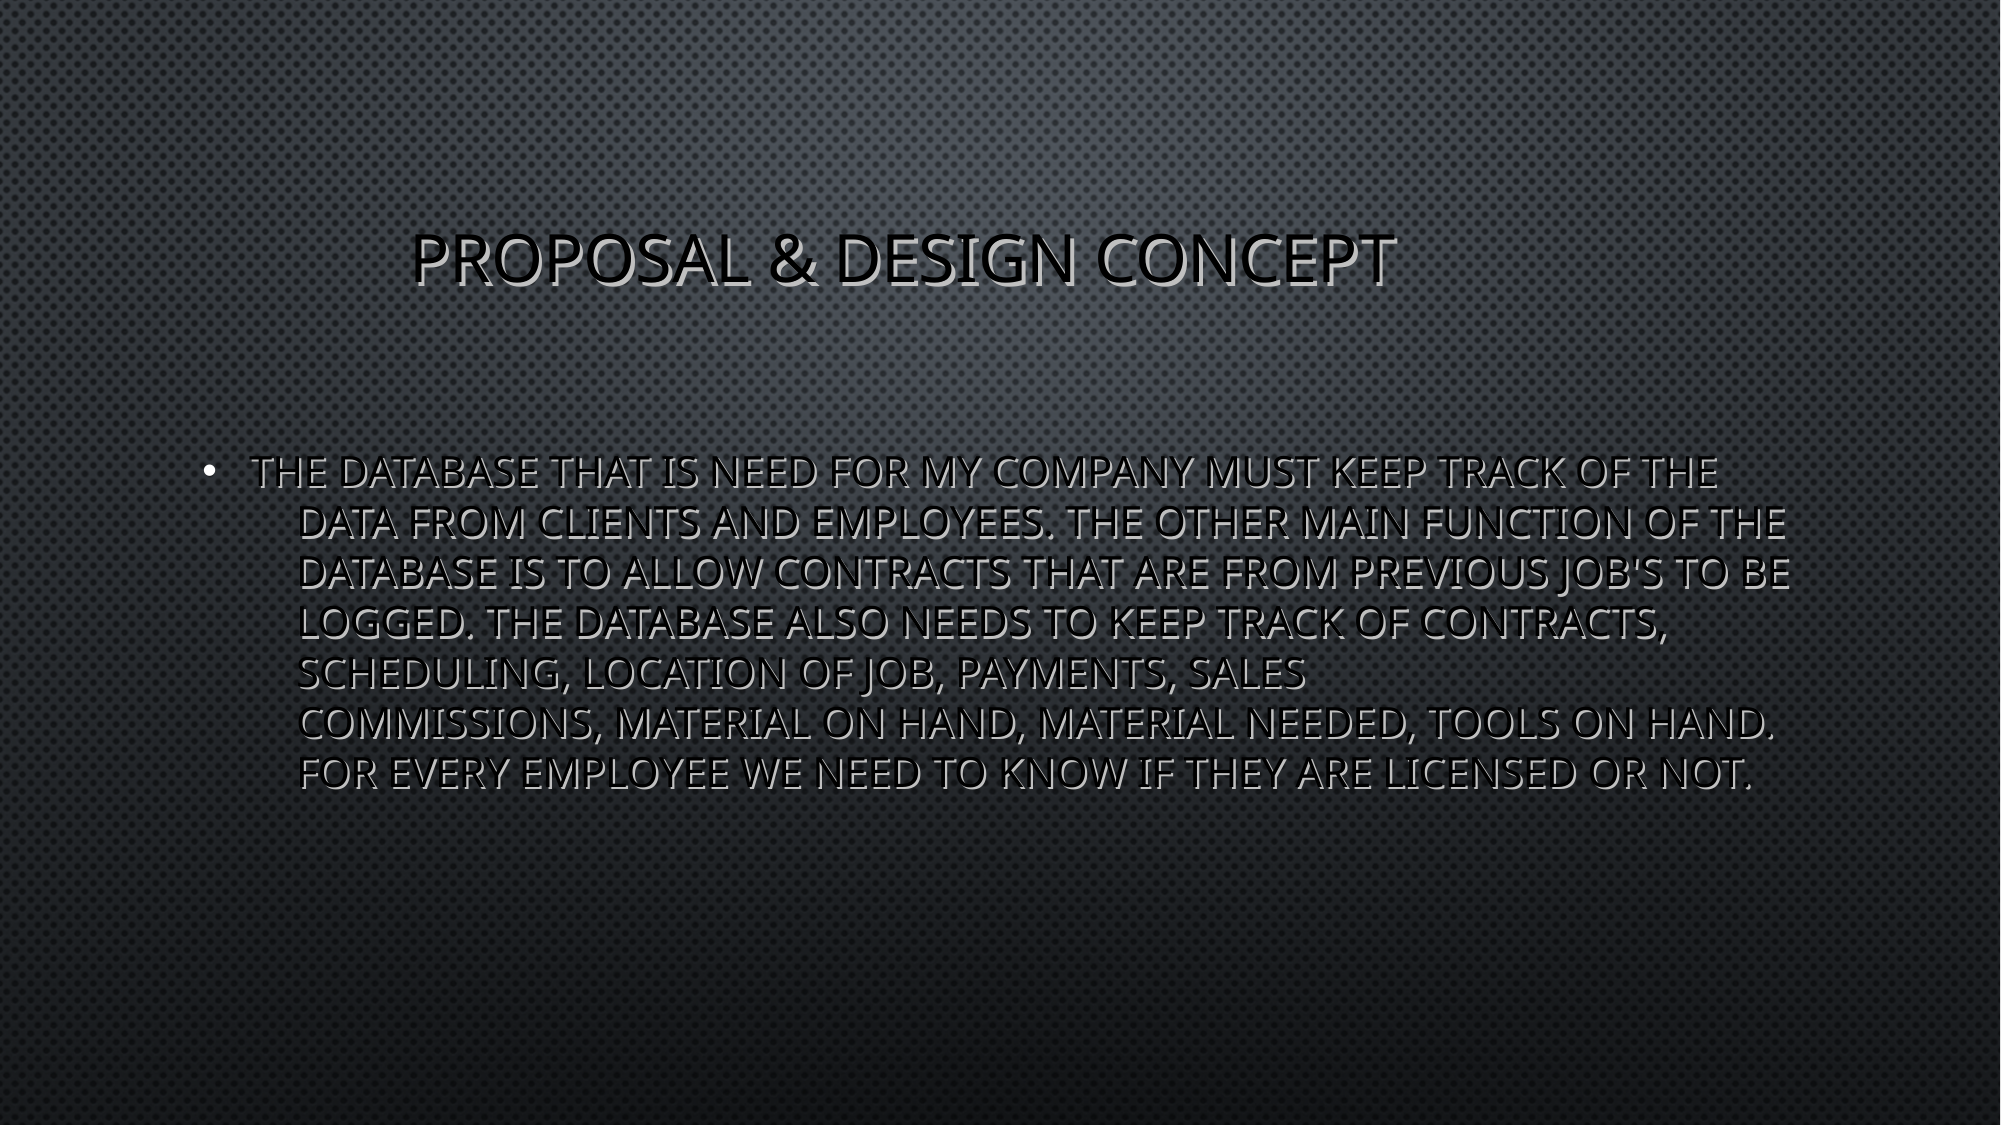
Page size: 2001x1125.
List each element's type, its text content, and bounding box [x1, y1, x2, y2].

list The database that is need for my company must keep track of the data from clients and employees. The other main function of the database is to allow contracts that are from previous job's to be logged. The database also needs to keep track of Contracts, Scheduling, Location of job, Payments, Sales commissions, Material on hand, Material needed, Tools on hand. For every Employee We need to know if they are licensed or not. [187, 437, 1813, 950]
title PRoposal & Design Concept [187, 99, 1813, 413]
